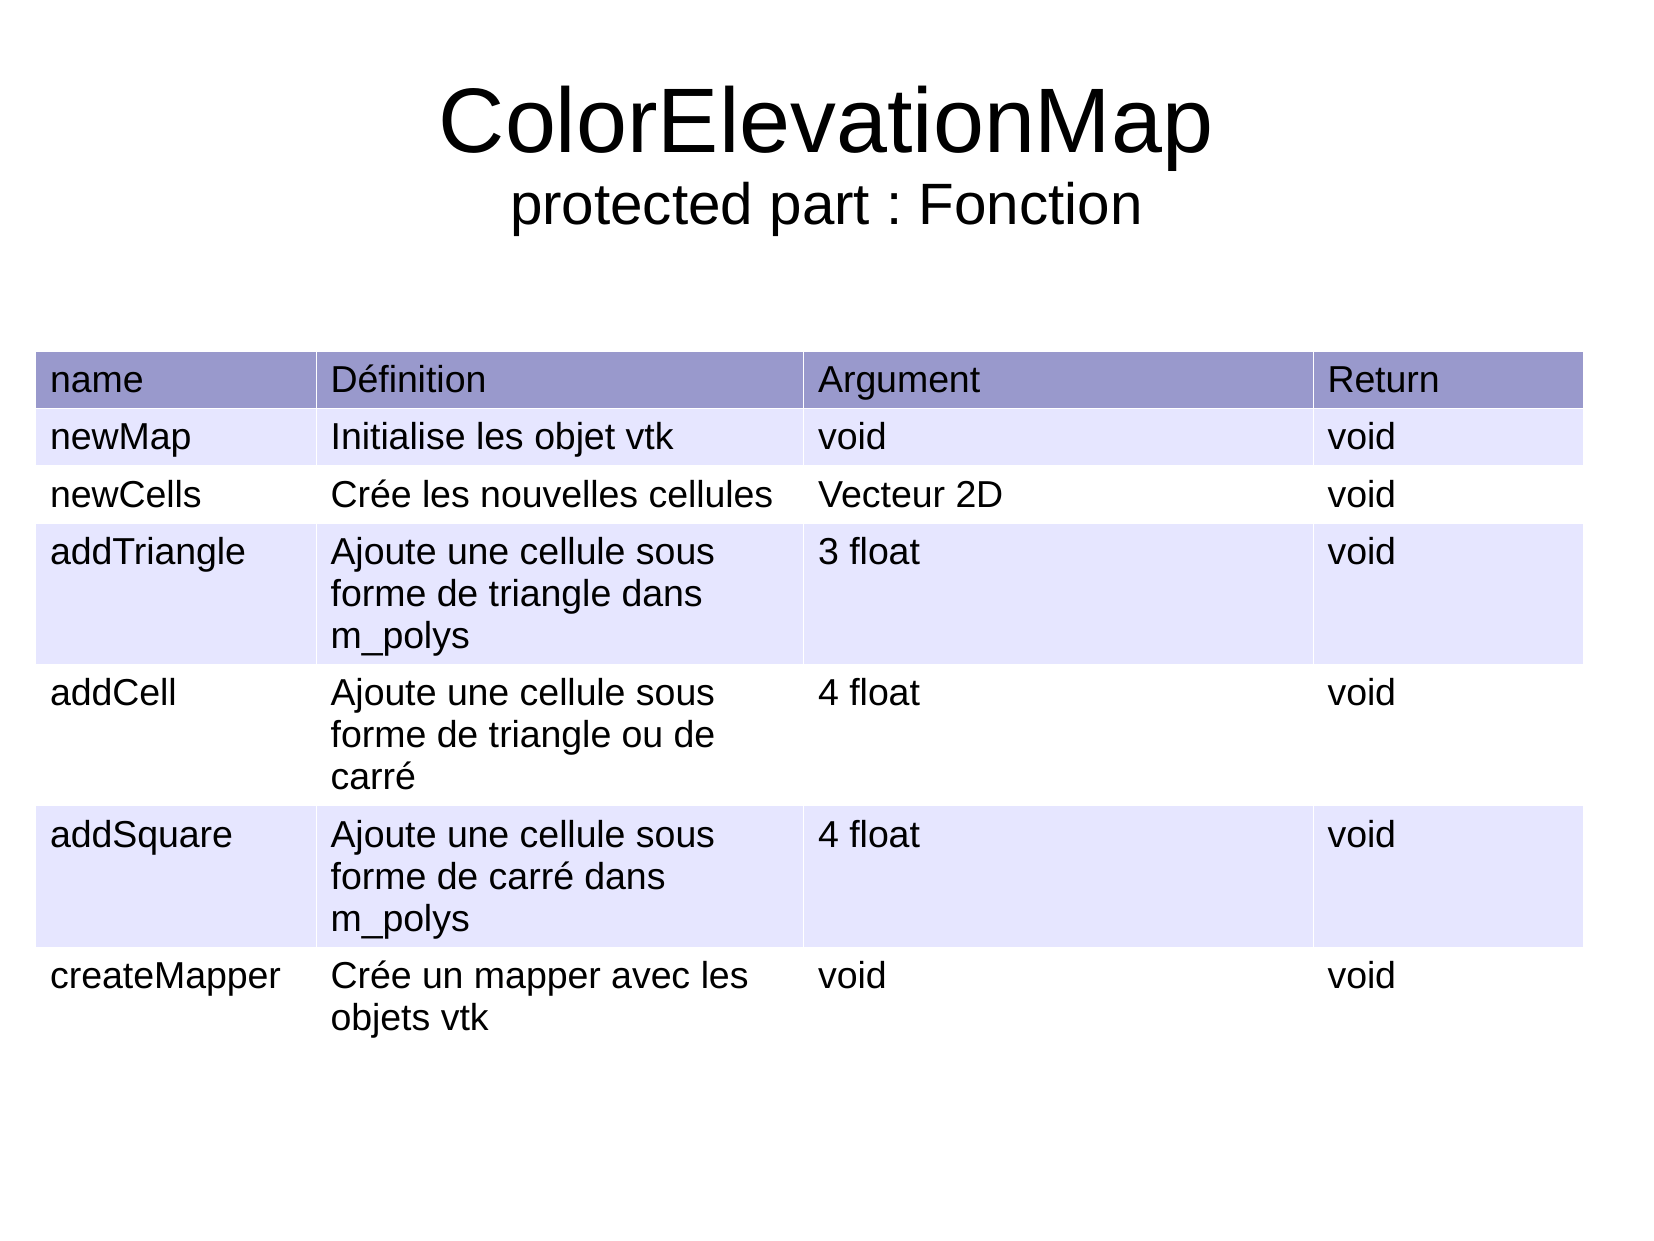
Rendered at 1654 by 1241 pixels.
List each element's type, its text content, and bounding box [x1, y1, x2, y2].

table_cell Crée un mapper avec les objets vtk [317, 948, 803, 1046]
table_cell newMap [36, 409, 316, 465]
table_cell void [1314, 948, 1583, 1046]
table_cell 4 float [804, 665, 1313, 805]
table_cell void [1314, 665, 1583, 805]
table_header name [36, 352, 316, 408]
table_cell Ajoute une cellule sous forme de triangle ou de carré [317, 665, 803, 805]
table_cell Vecteur 2D [804, 466, 1313, 523]
table_cell void [1314, 524, 1583, 664]
table_cell Ajoute une cellule sous forme de triangle dans m_polys [317, 524, 803, 664]
table_cell void [804, 409, 1313, 465]
table_cell 3 float [804, 524, 1313, 664]
table_cell void [1314, 466, 1583, 523]
table_cell addCell [36, 665, 316, 805]
table_cell 4 float [804, 806, 1313, 947]
table_header Return [1314, 352, 1583, 408]
table_cell void [804, 948, 1313, 1046]
table_cell newCells [36, 466, 316, 523]
table_cell addSquare [36, 806, 316, 947]
table_cell createMapper [36, 948, 316, 1046]
title ColorElevationMap protected part : Fonction [82, 49, 1571, 257]
table_cell Initialise les objet vtk [317, 409, 803, 465]
table_header Argument [804, 352, 1313, 408]
table_cell Crée les nouvelles cellules [317, 466, 803, 523]
table_cell void [1314, 409, 1583, 465]
table_cell addTriangle [36, 524, 316, 664]
table_cell void [1314, 806, 1583, 947]
table_header Définition [317, 352, 803, 408]
table_cell Ajoute une cellule sous forme de carré dans m_polys [317, 806, 803, 947]
